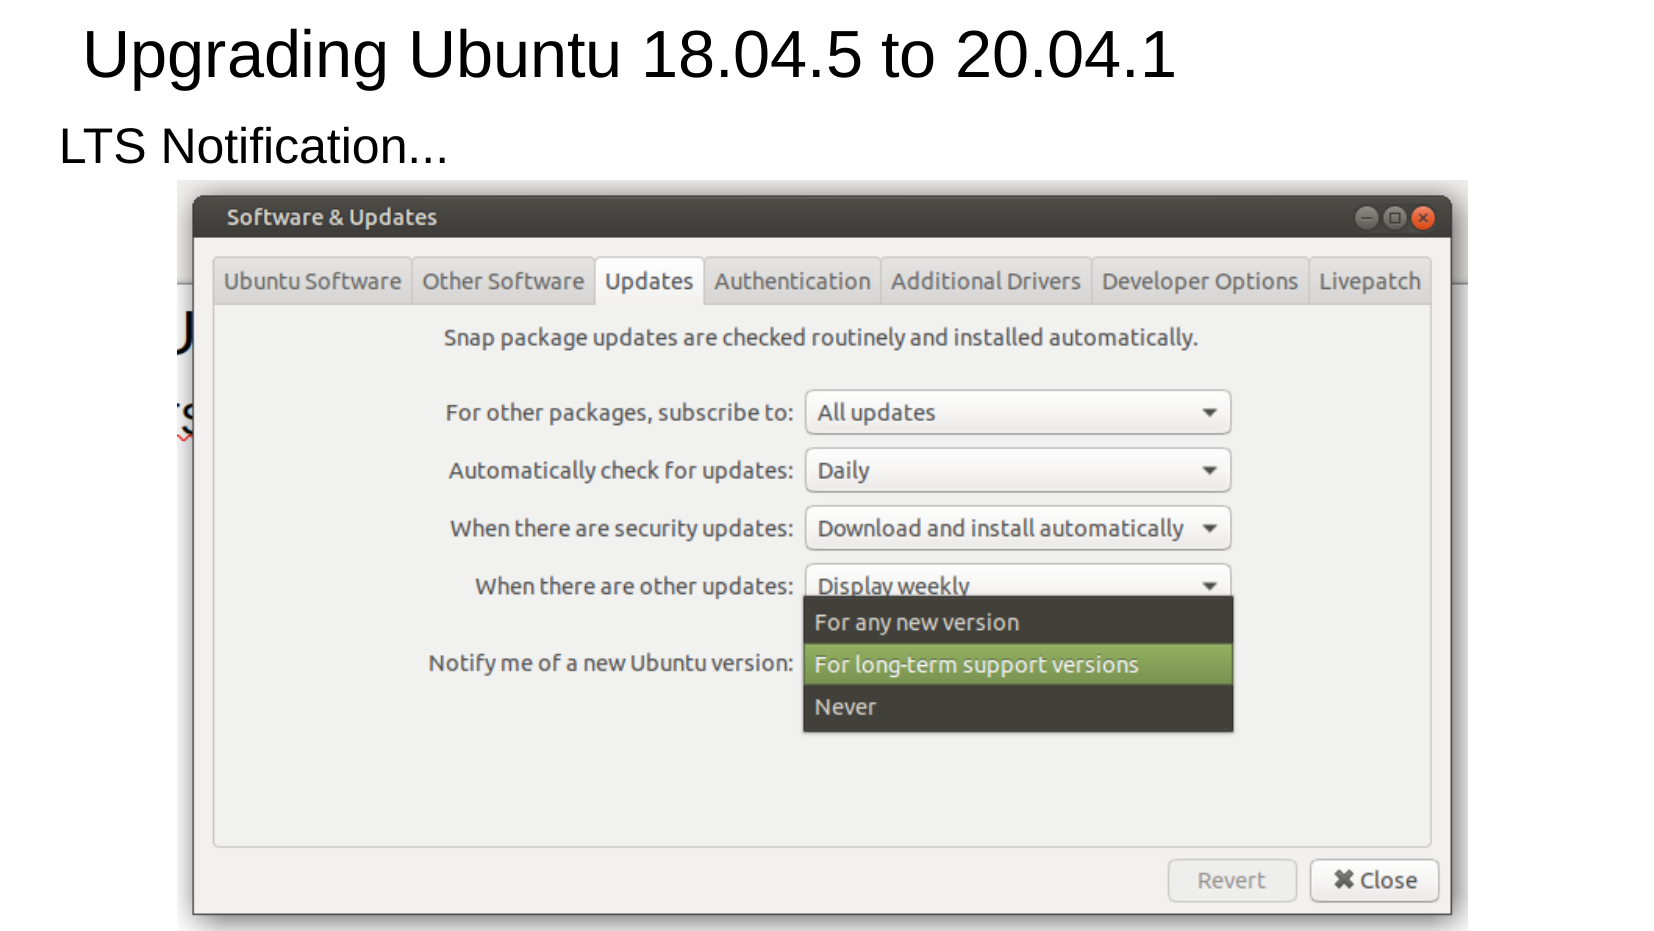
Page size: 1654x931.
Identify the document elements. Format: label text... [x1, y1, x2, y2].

title Upgrading Ubuntu 18.04.5 to 20.04.1 [82, 16, 1571, 92]
picture [177, 180, 1468, 931]
subtitle LTS Notification... [59, 91, 1548, 201]
